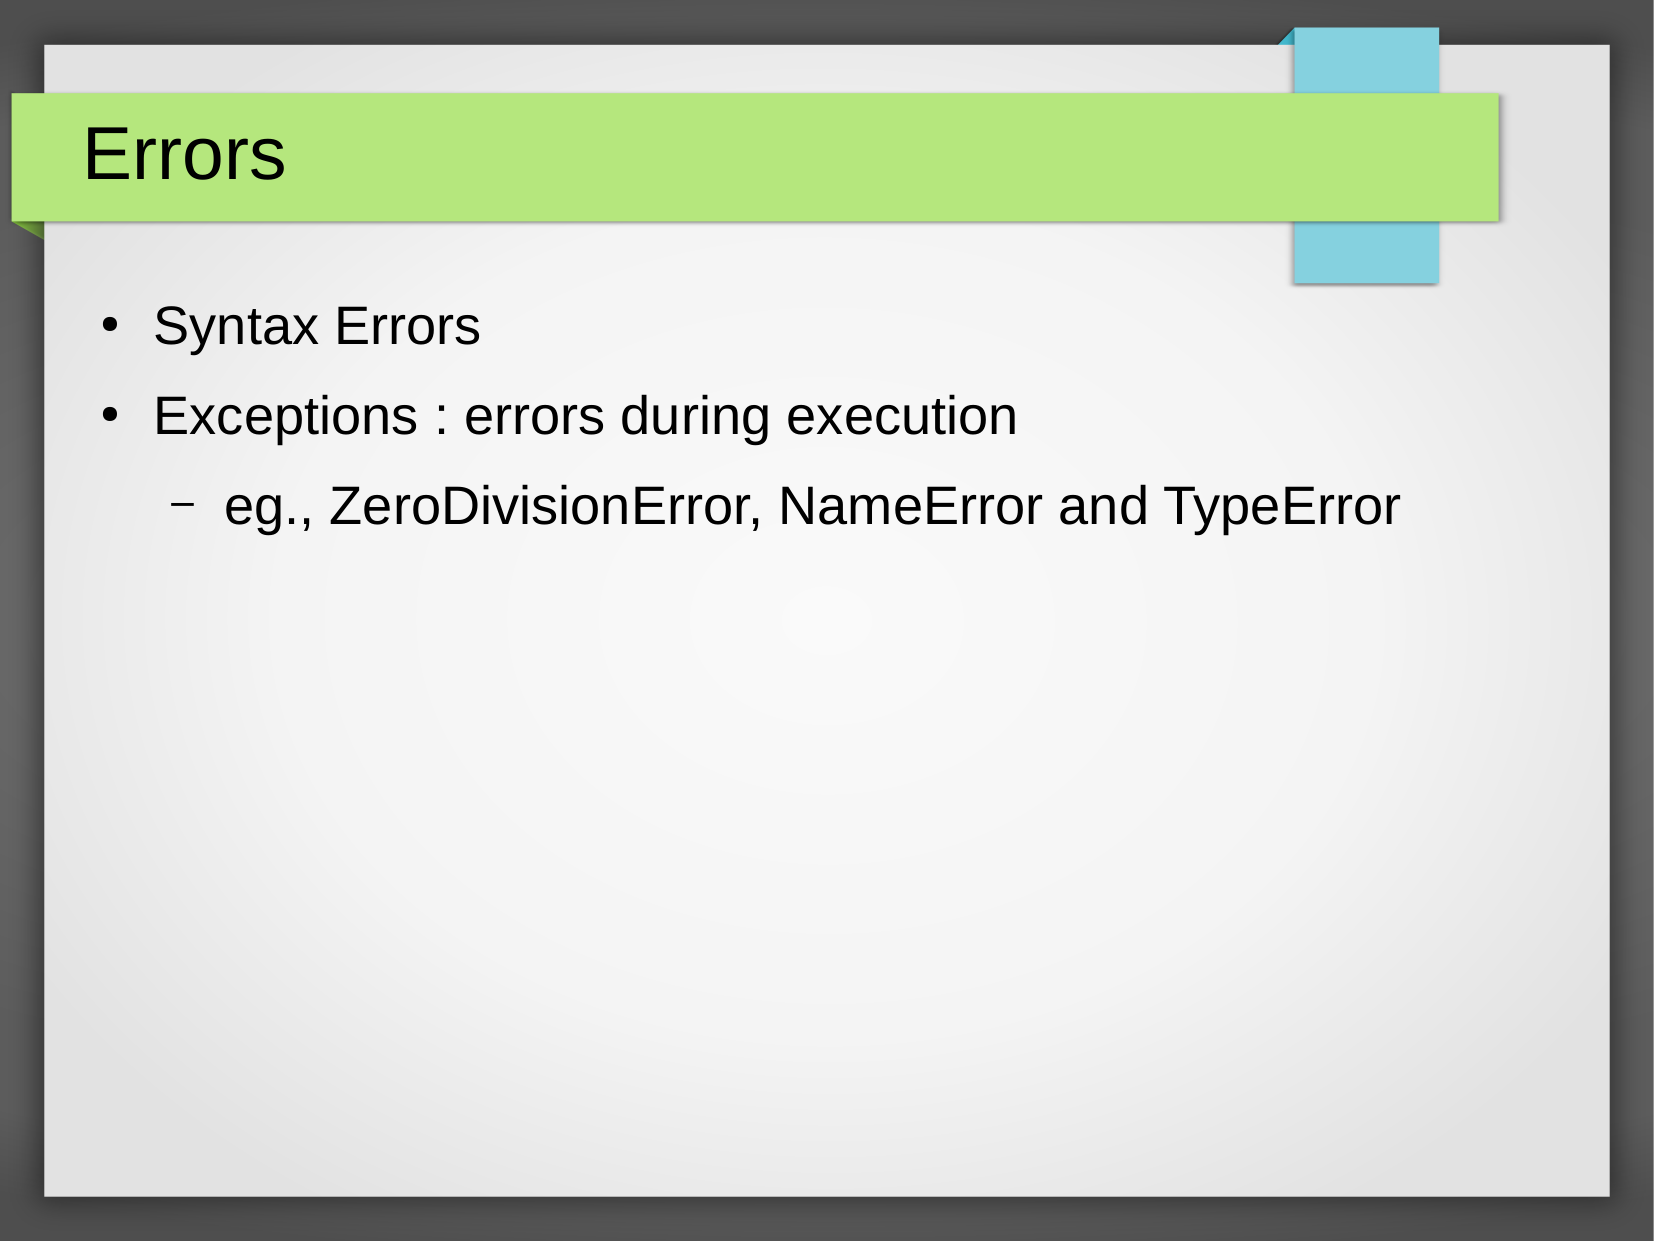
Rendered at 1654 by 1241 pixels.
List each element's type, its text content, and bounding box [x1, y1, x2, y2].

title Errors [82, 94, 1264, 213]
list Syntax Errors Exceptions : errors during execution eg., ZeroDivisionError, NameError and TypeError [82, 295, 1571, 1015]
picture [0, 0, 1654, 1241]
